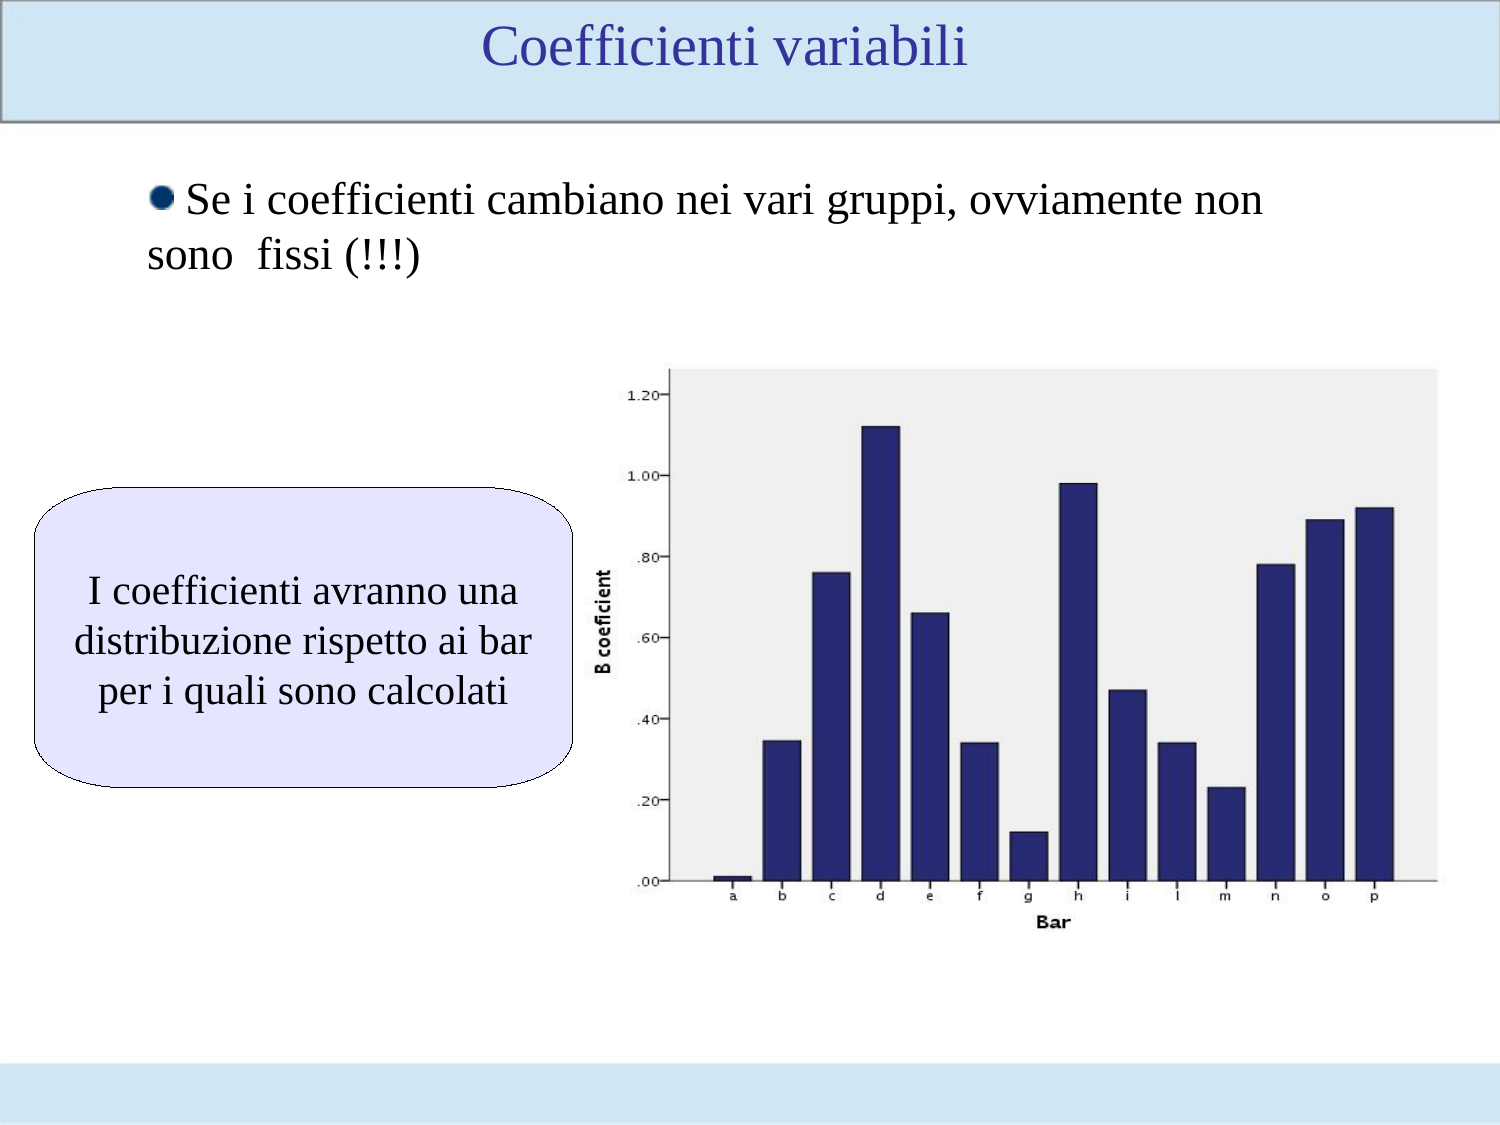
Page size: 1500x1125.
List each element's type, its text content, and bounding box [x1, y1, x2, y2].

text_box I coefficienti avranno una distribuzione rispetto ai bar per i quali sono calcolati [34, 487, 573, 788]
picture [0, 0, 1500, 1125]
text_box Se i coefficienti cambiano nei vari gruppi, ovviamente non sono fissi (!!!) [132, 161, 1377, 287]
title Coefficienti variabili [49, 0, 1400, 136]
